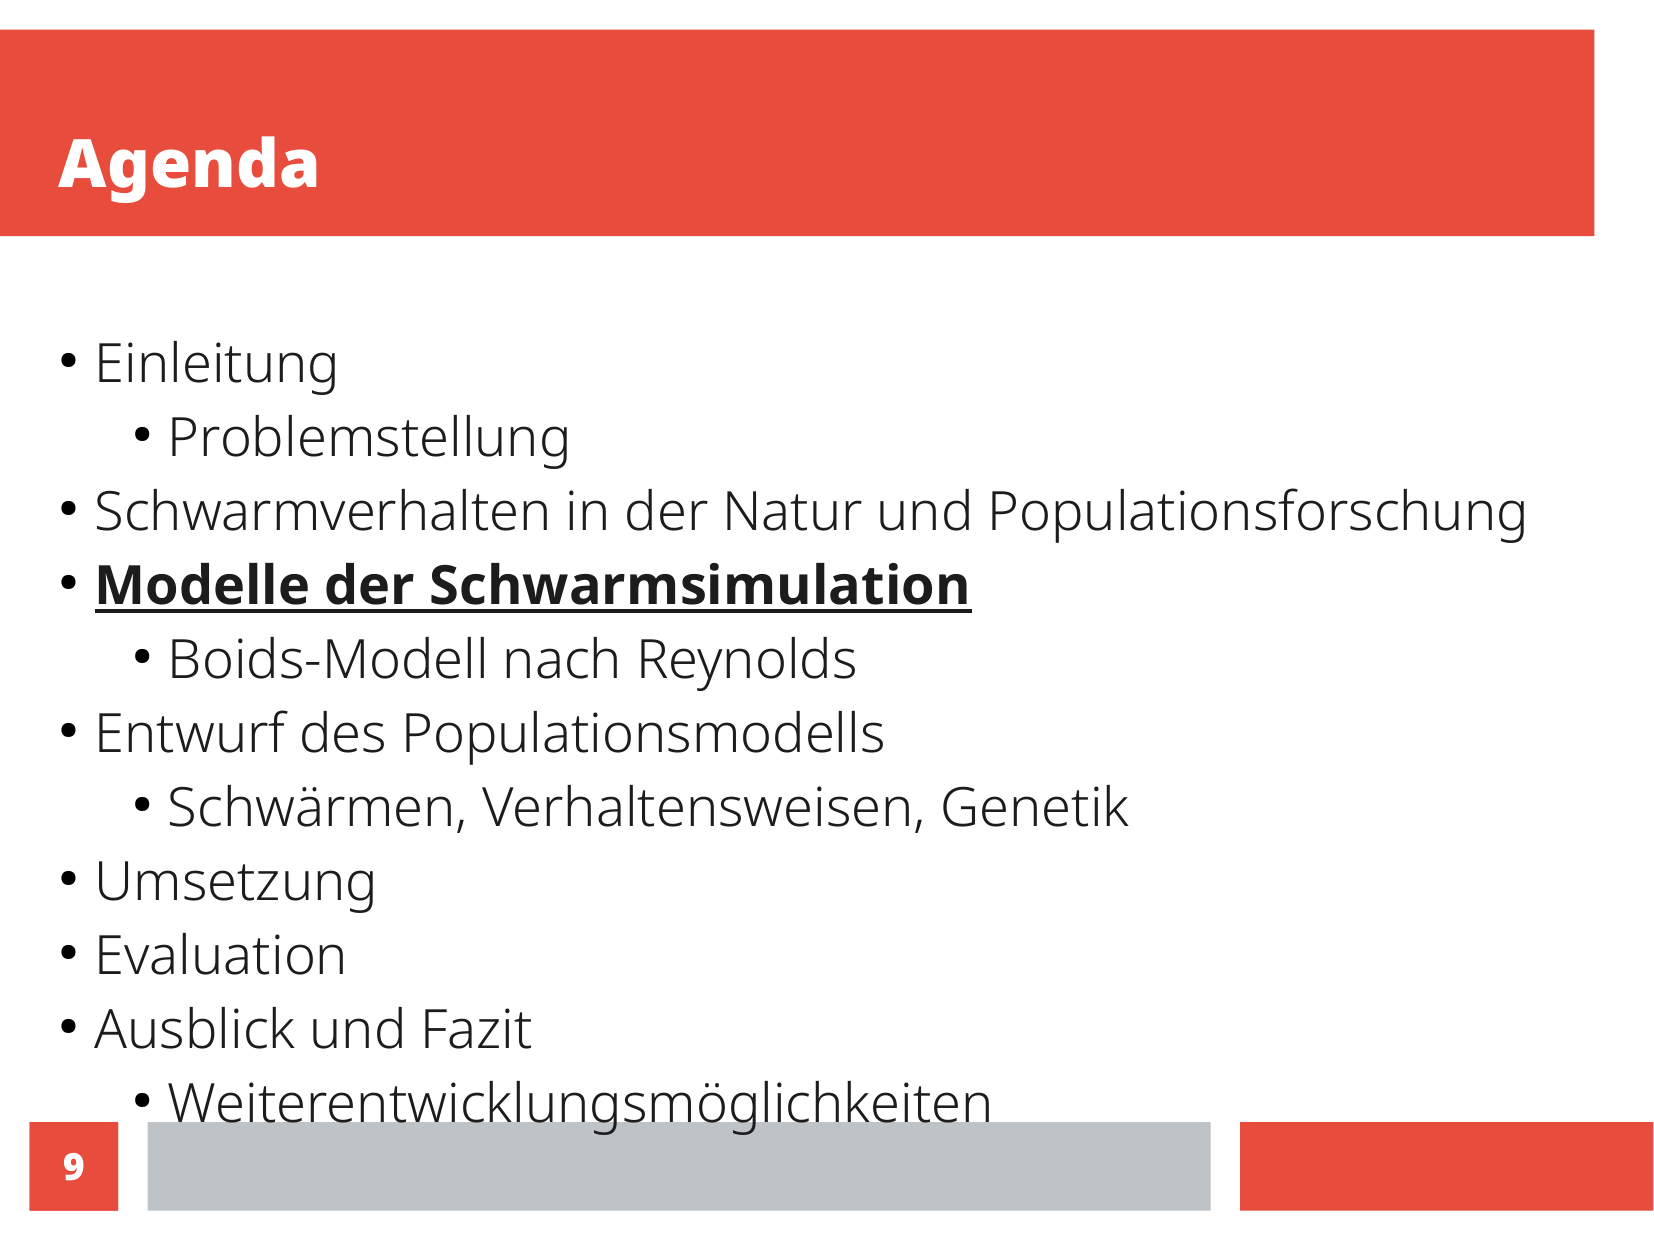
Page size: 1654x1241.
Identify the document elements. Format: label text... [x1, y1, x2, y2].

subtitle Einleitung Problemstellung Schwarmverhalten in der Natur und Populationsforschung Modelle der Schwarmsimulation Boids-Modell nach Reynolds Entwurf des Populationsmodells Schwärmen, Verhaltensweisen, Genetik Umsetzung Evaluation Ausblick und Fazit Weiterentwicklungsmöglichkeiten [59, 324, 1565, 1151]
title Agenda [59, 49, 1595, 207]
